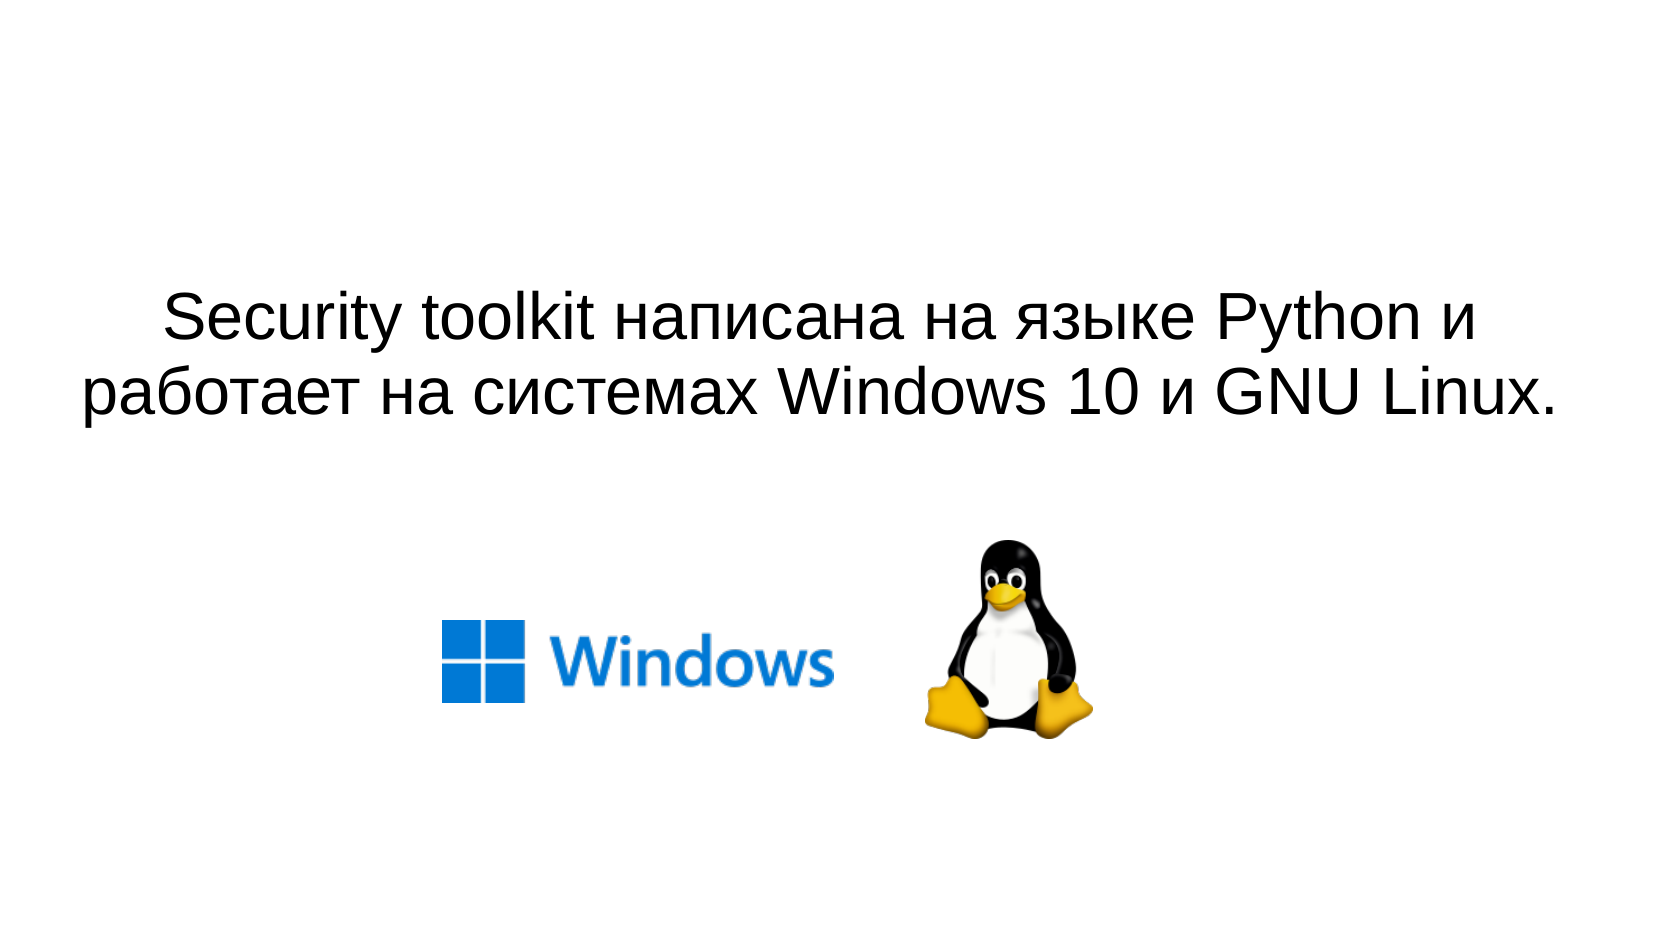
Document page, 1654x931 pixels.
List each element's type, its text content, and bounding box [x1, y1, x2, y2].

picture [442, 620, 834, 703]
text_box Security toolkit написана на языке Python и работает на системах Windows 10 и GNU Linux. [76, 29, 1565, 680]
picture [925, 540, 1093, 739]
